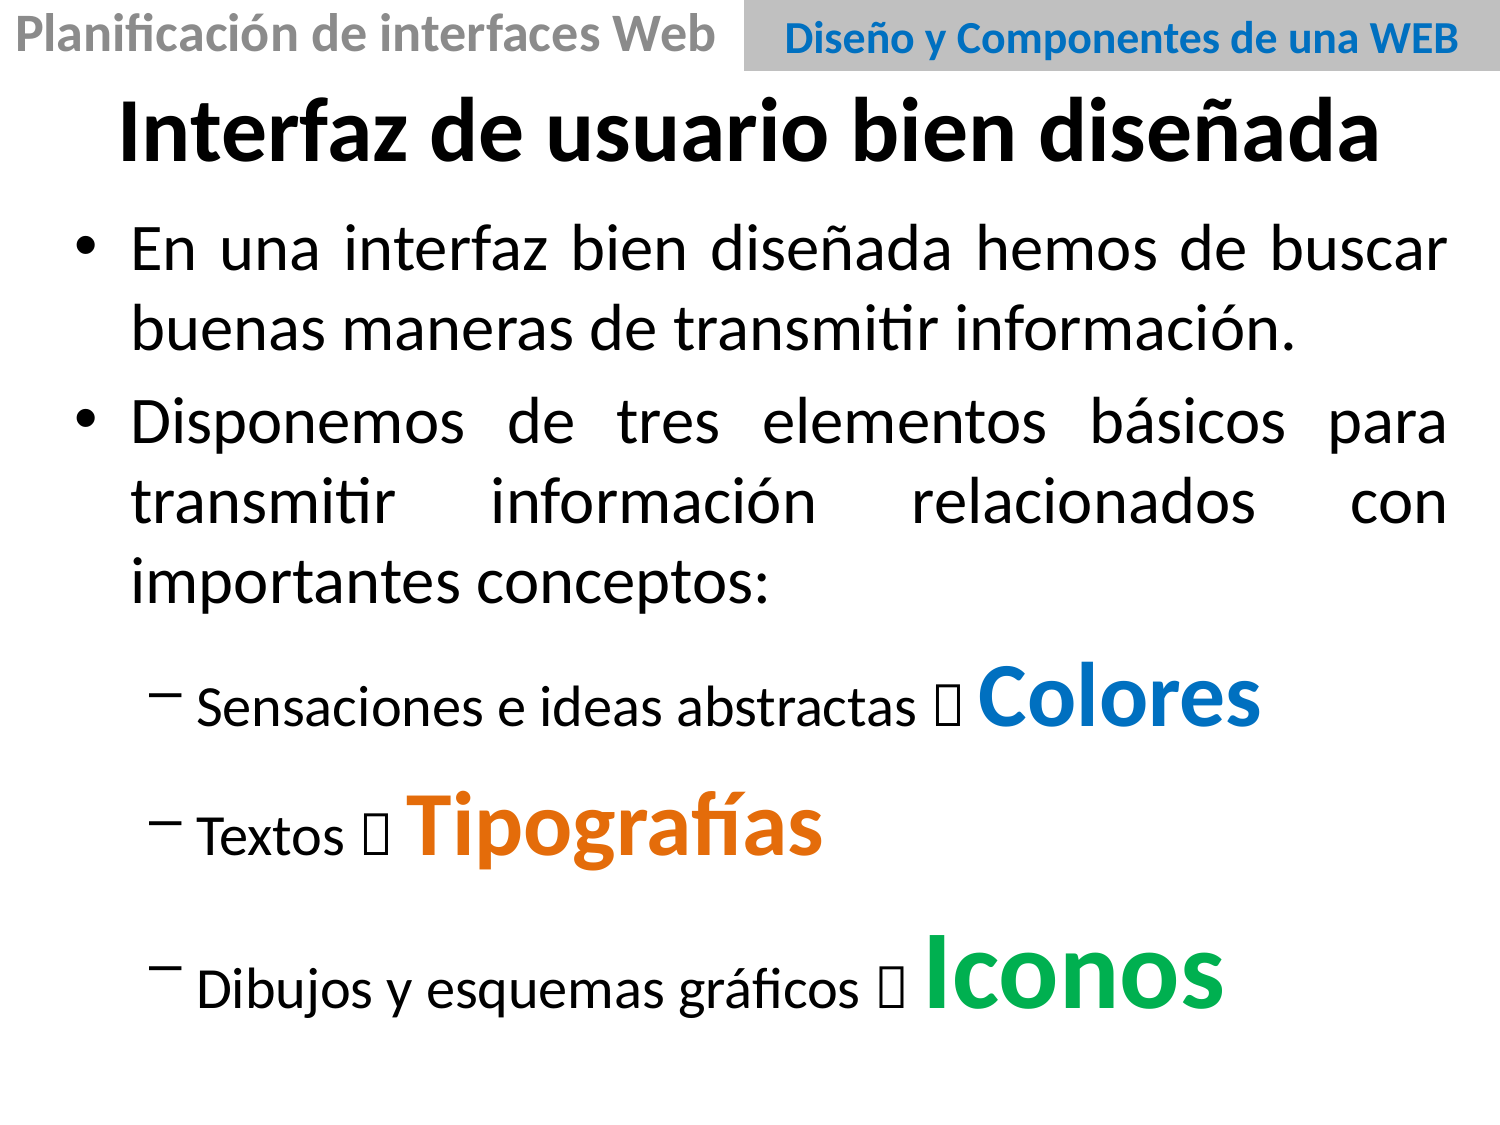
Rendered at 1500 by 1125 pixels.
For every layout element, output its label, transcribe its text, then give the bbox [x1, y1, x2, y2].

list En una interfaz bien diseñada hemos de buscar buenas maneras de transmitir información. Disponemos de tres elementos básicos para transmitir información relacionados con importantes conceptos: Sensaciones e ideas abstractas  Colores Textos  Tipografías Dibujos y esquemas gráficos  Iconos [59, 196, 1465, 1016]
title Interfaz de usuario bien diseñada [0, 83, 1500, 167]
title Planificación de interfaces Web [0, 0, 744, 60]
title Diseño y Componentes de una WEB [744, 0, 1500, 71]
